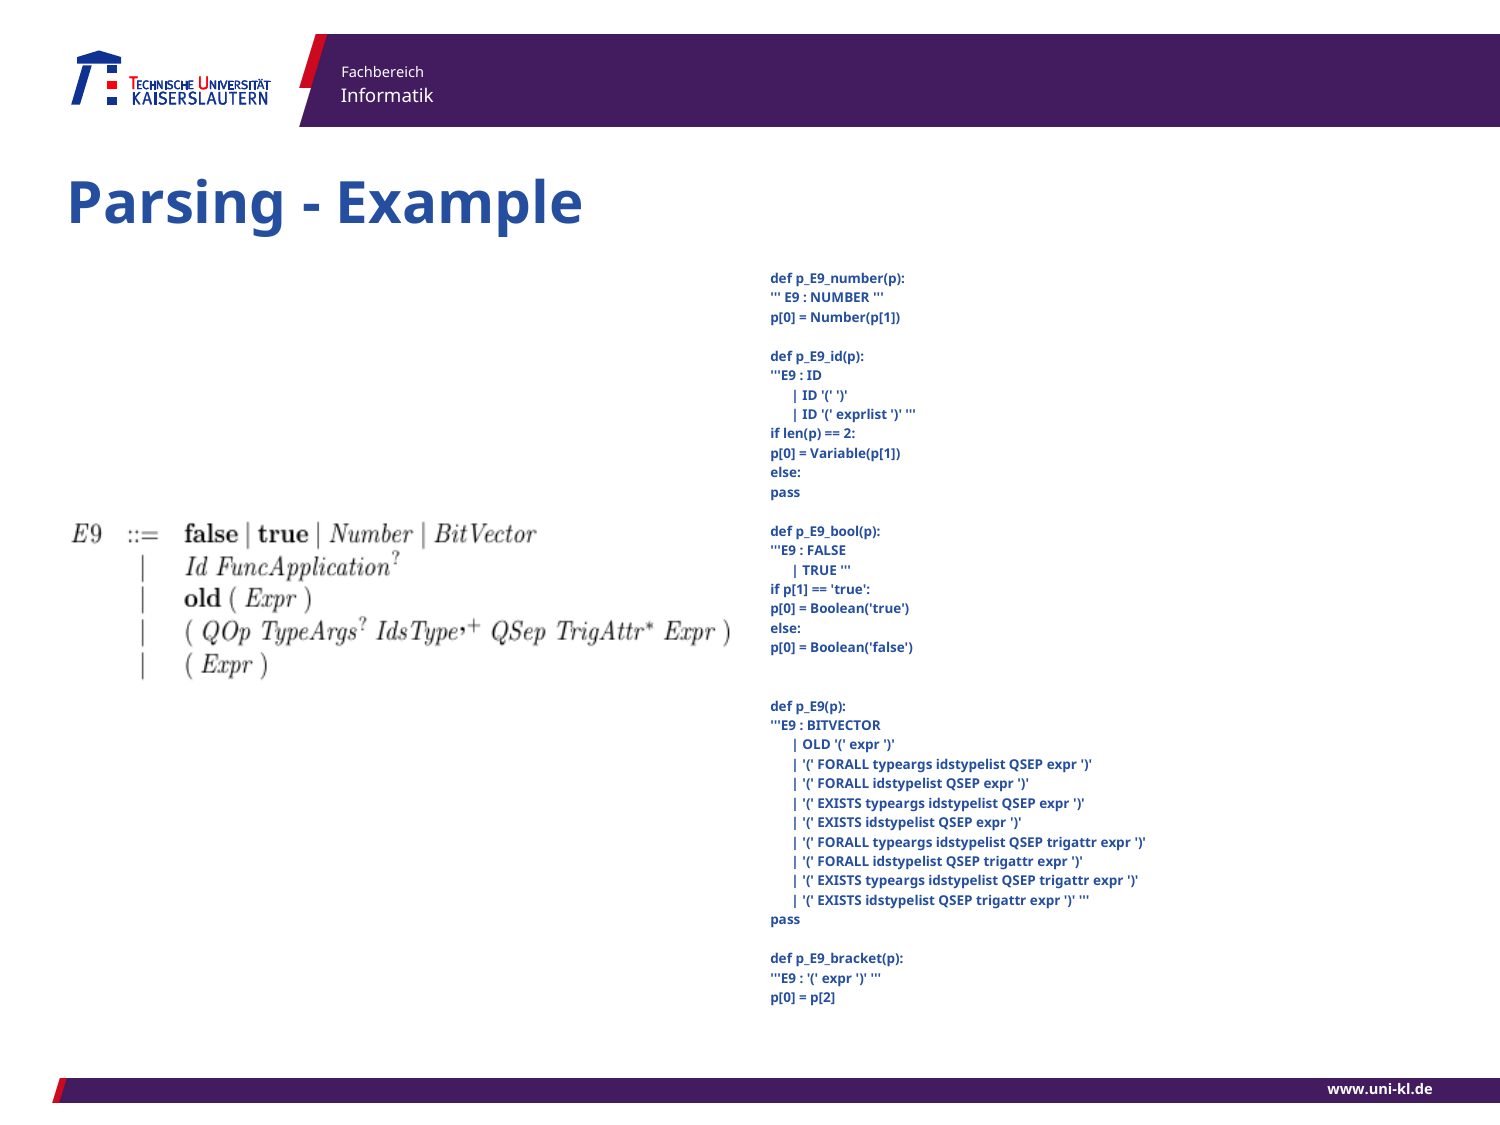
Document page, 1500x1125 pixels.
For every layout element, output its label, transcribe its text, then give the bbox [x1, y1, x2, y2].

picture [51, 1077, 1500, 1104]
picture [298, 33, 1500, 128]
list def p_E9_number(p): ''' E9 : NUMBER ''' p[0] = Number(p[1]) def p_E9_id(p): '''E9 : ID | ID '(' ')' | ID '(' exprlist ')' ''' if len(p) == 2: p[0] = Variable(p[1]) else: pass def p_E9_bool(p): '''E9 : FALSE | TRUE ''' if p[1] == 'true': p[0] = Boolean('true') else: p[0] = Boolean('false') def p_E9(p): '''E9 : BITVECTOR | OLD '(' expr ')' | '(' FORALL typeargs idstypelist QSEP expr ')' | '(' FORALL idstypelist QSEP expr ')' | '(' EXISTS typeargs idstypelist QSEP expr ')' | '(' EXISTS idstypelist QSEP expr ')' | '(' FORALL typeargs idstypelist QSEP trigattr expr ')' | '(' FORALL idstypelist QSEP trigattr expr ')' | '(' EXISTS typeargs idstypelist QSEP trigattr expr ')' | '(' EXISTS idstypelist QSEP trigattr expr ')' ''' pass def p_E9_bracket(p): '''E9 : '(' expr ')' ''' p[0] = p[2] [755, 262, 1426, 1038]
picture [70, 519, 745, 684]
title Parsing - Example [52, 157, 1426, 243]
